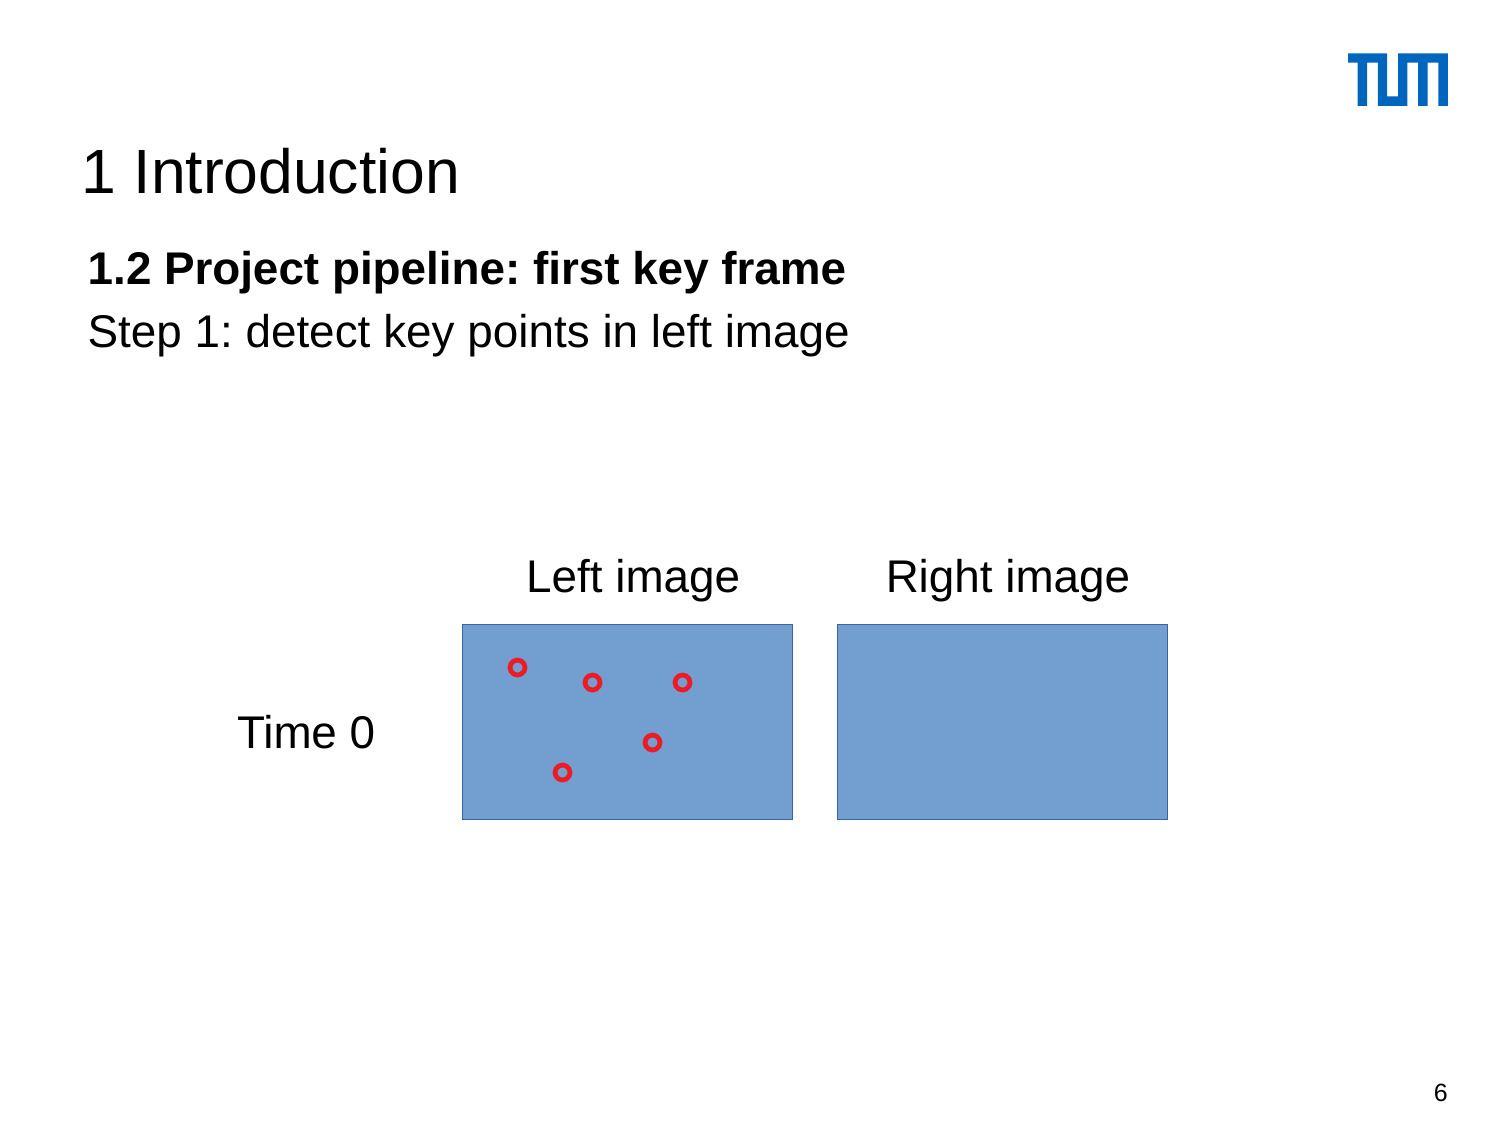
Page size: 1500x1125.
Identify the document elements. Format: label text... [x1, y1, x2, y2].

text_box Time 0 [222, 699, 391, 767]
list 1.2 Project pipeline: first key frame Step 1: detect key points in left image [87, 231, 1416, 963]
title 1 Introduction [81, 139, 1110, 207]
text_box Left image [511, 543, 756, 610]
text_box Right image [871, 543, 1146, 610]
text_box [462, 624, 793, 820]
text_box [837, 624, 1168, 820]
slide_number <number> [1111, 1061, 1448, 1122]
